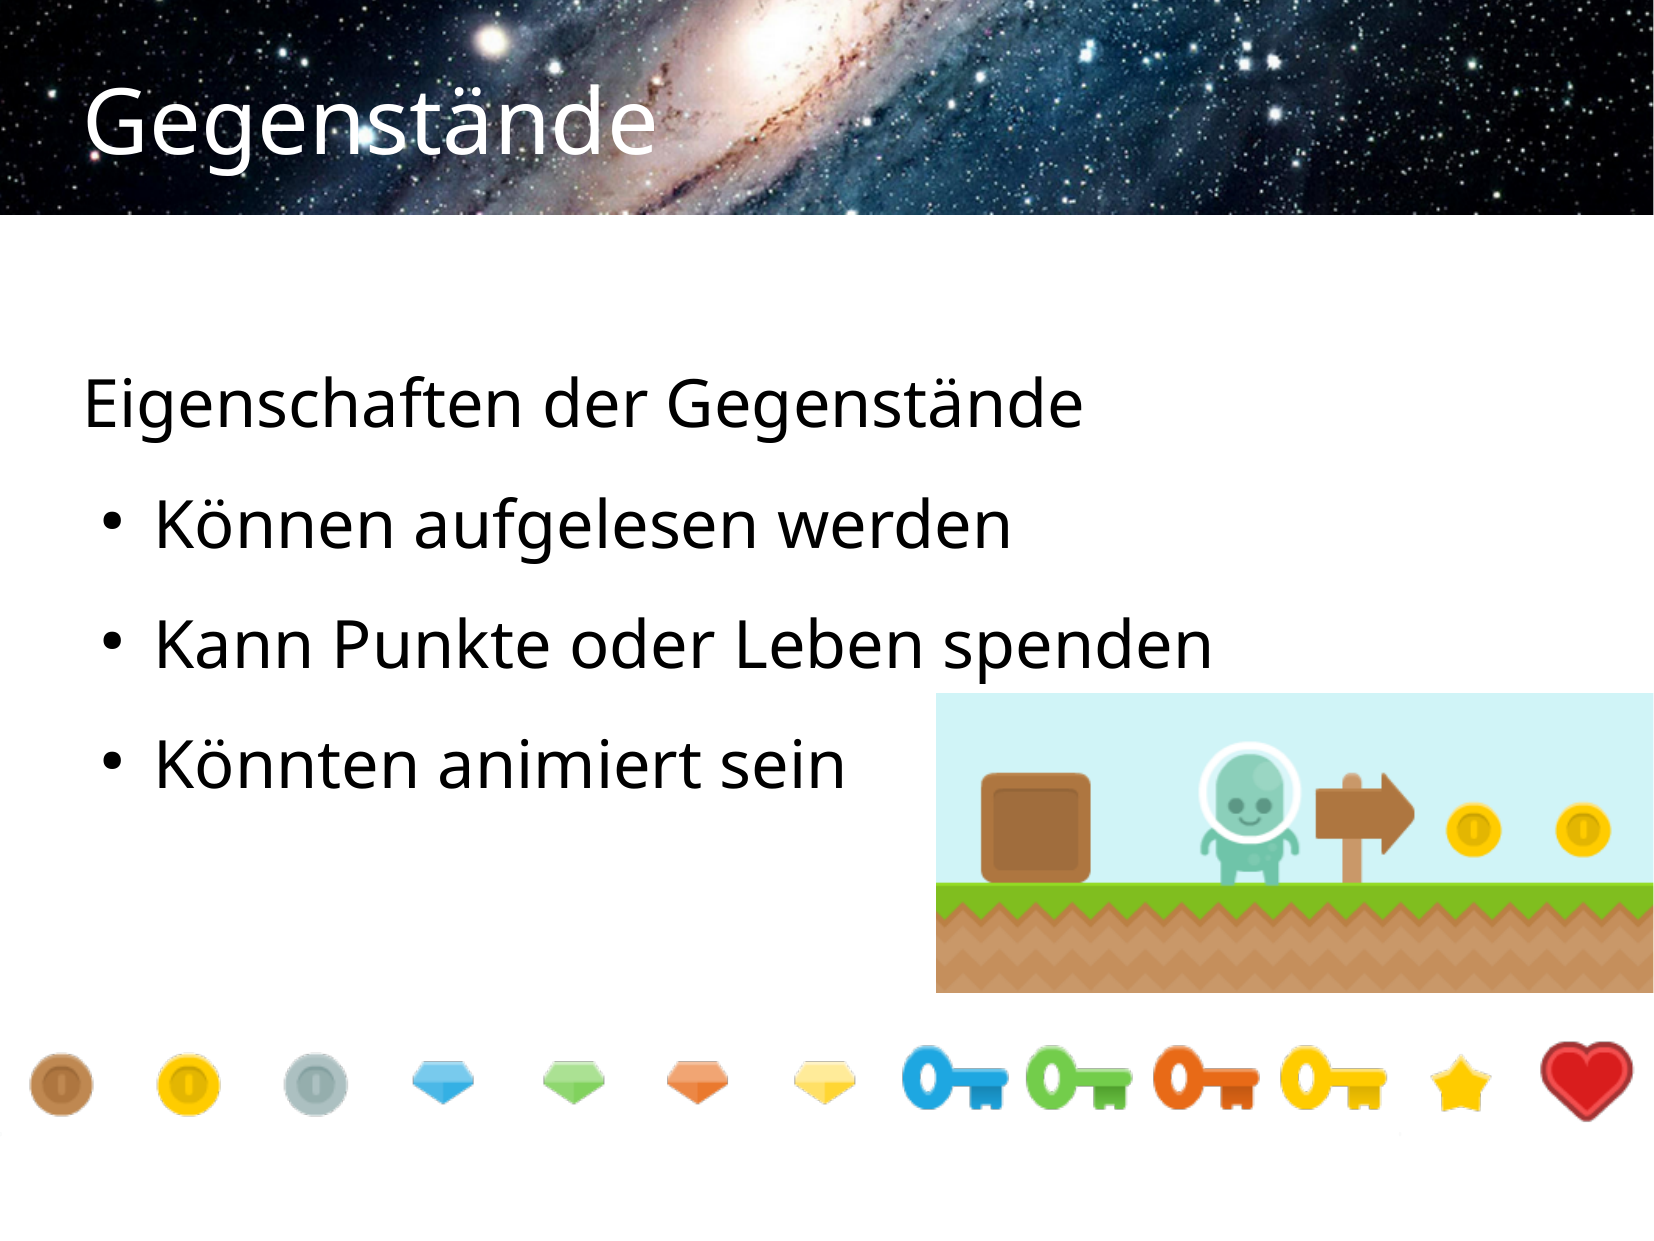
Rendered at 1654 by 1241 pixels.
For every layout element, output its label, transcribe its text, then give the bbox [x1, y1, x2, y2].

picture [0, 0, 1654, 215]
picture [936, 693, 1654, 993]
picture [0, 1021, 1654, 1241]
title Gegenstände [82, 23, 1571, 215]
list Eigenschaften der Gegenstände Können aufgelesen werden Kann Punkte oder Leben spenden Könnten animiert sein [82, 236, 1607, 1010]
